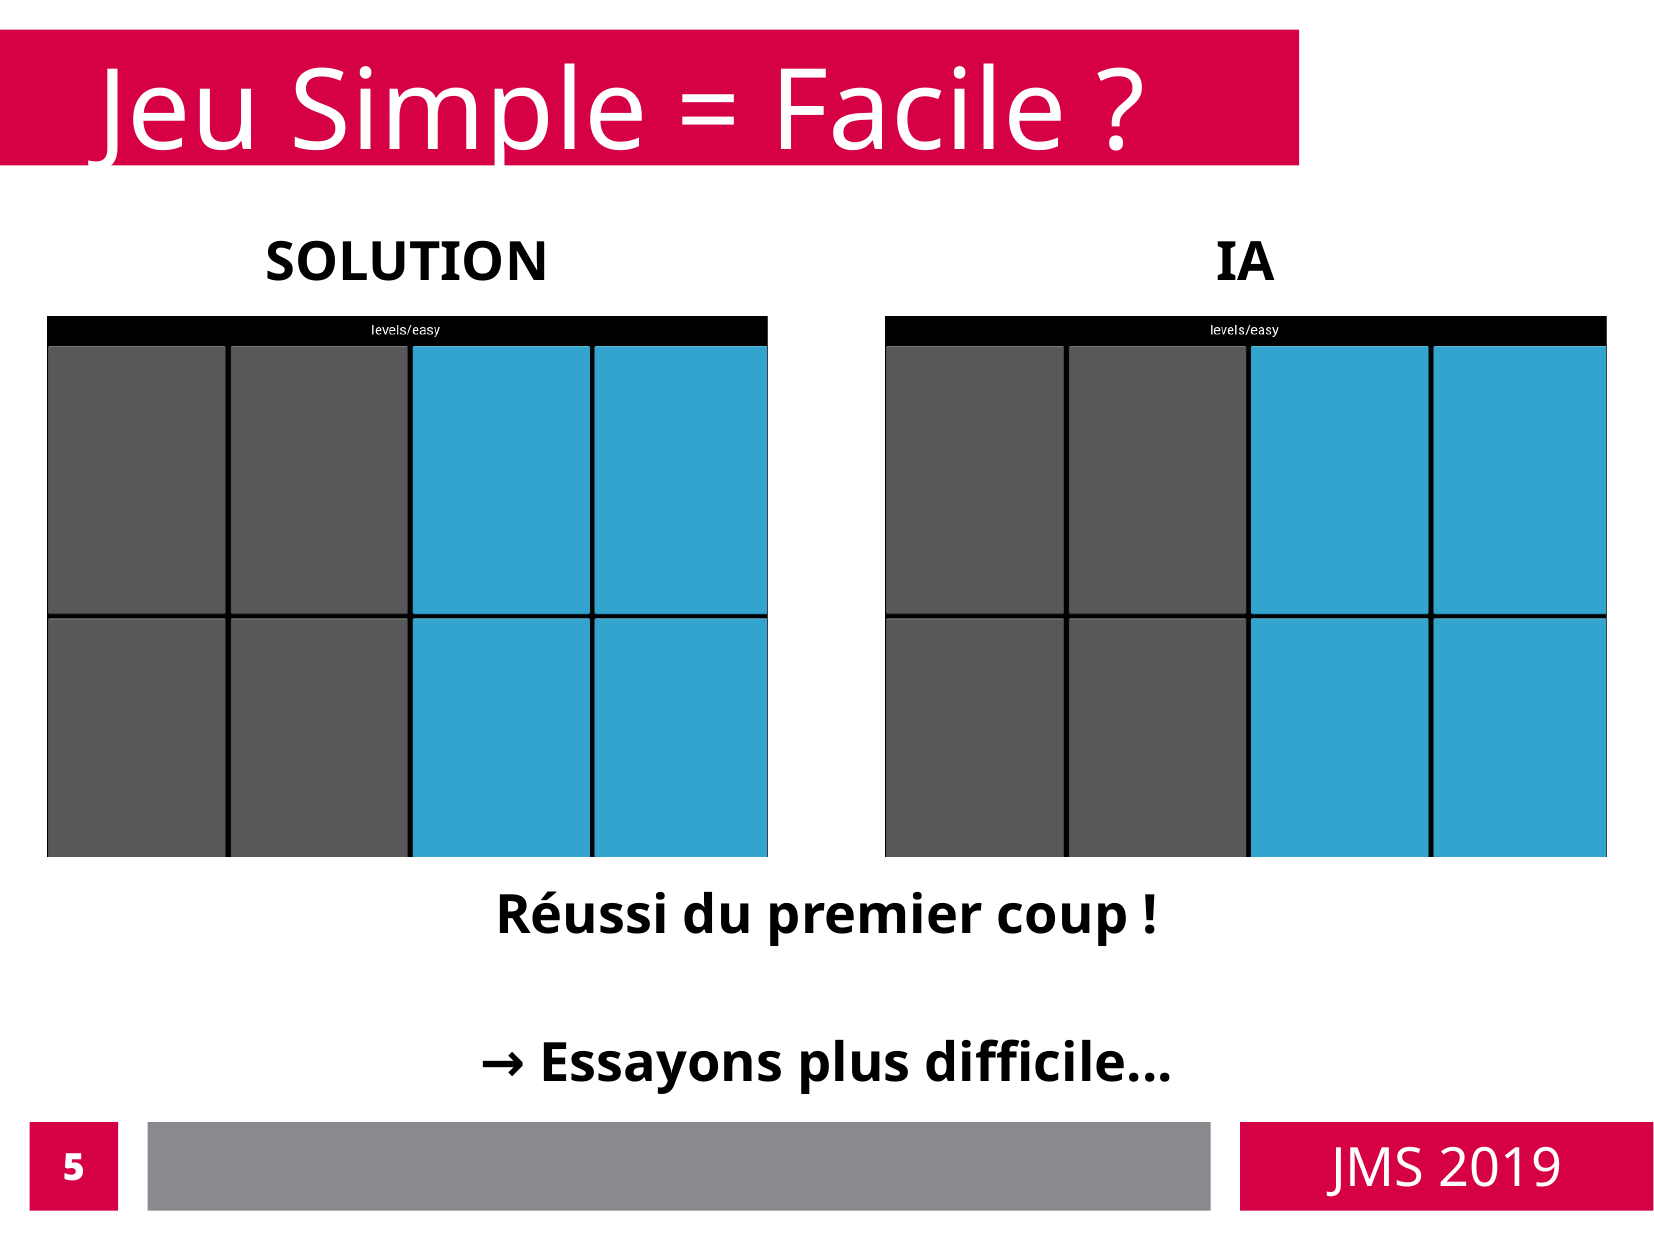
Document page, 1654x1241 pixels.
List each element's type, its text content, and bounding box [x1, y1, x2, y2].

text_box SOLUTION [47, 220, 768, 299]
title Jeu Simple = Facile ? [0, 29, 1229, 178]
text_box IA [885, 220, 1607, 299]
picture [47, 316, 768, 857]
picture [885, 316, 1607, 857]
text_box Réussi du premier coup ! → Essayons plus difficile... [64, 884, 1589, 1089]
